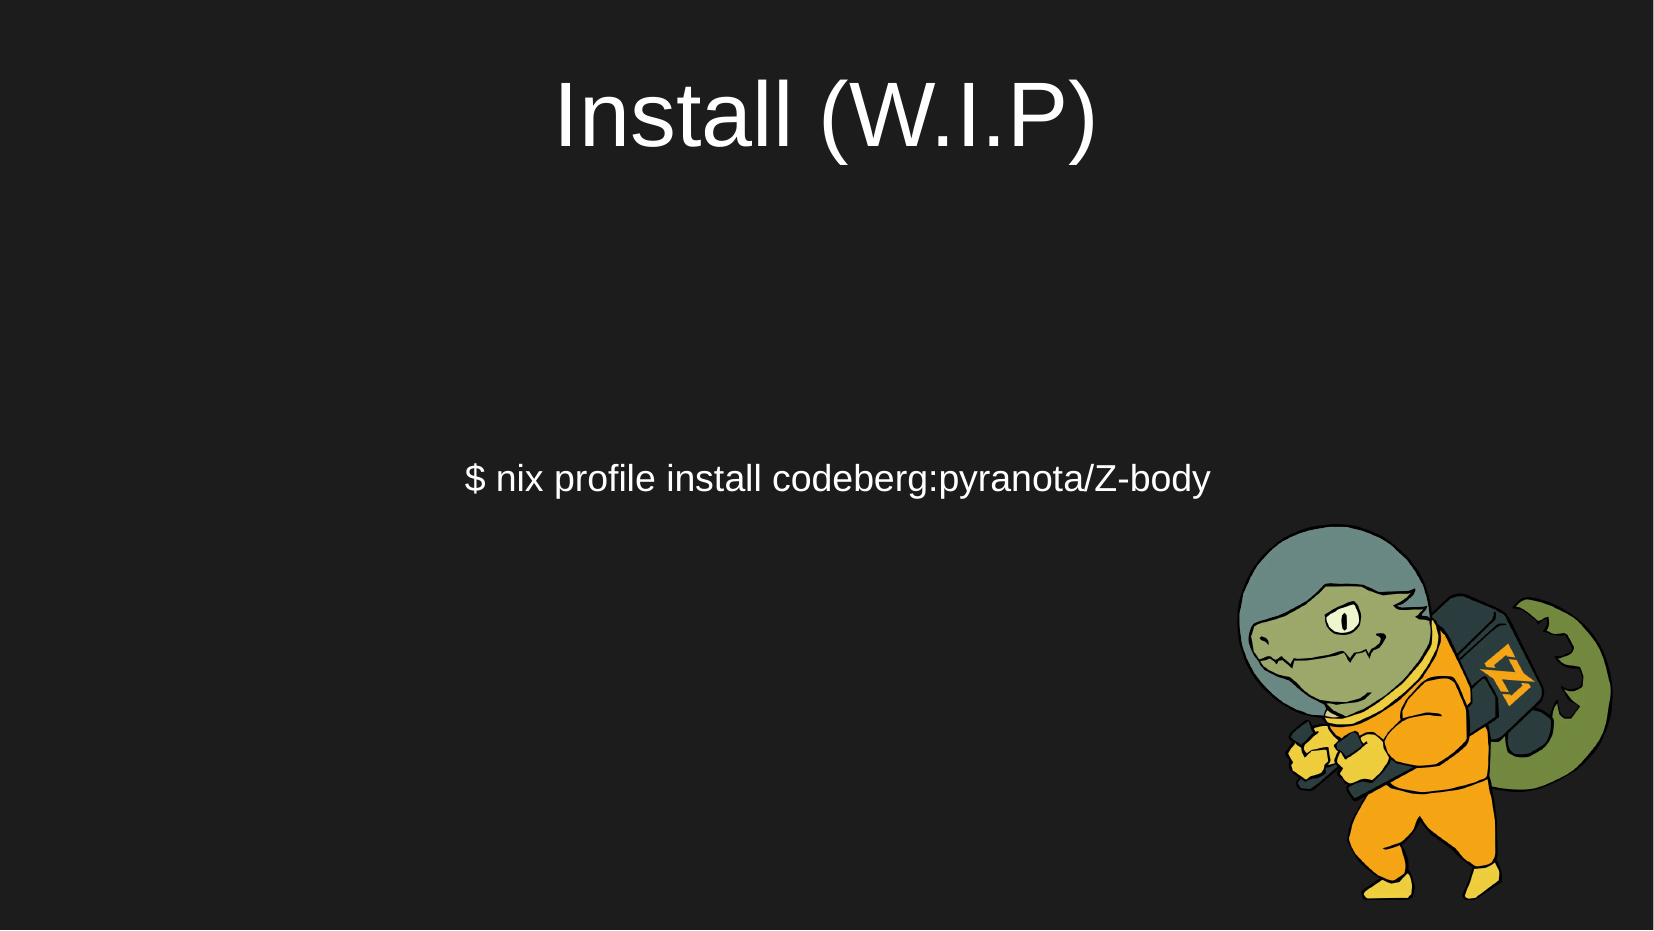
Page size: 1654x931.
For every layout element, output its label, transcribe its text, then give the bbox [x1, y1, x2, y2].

picture [1237, 524, 1613, 901]
text_box $ nix profile install codeberg:pyranota/Z-body [450, 450, 1276, 593]
title Install (W.I.P) [82, 37, 1571, 193]
